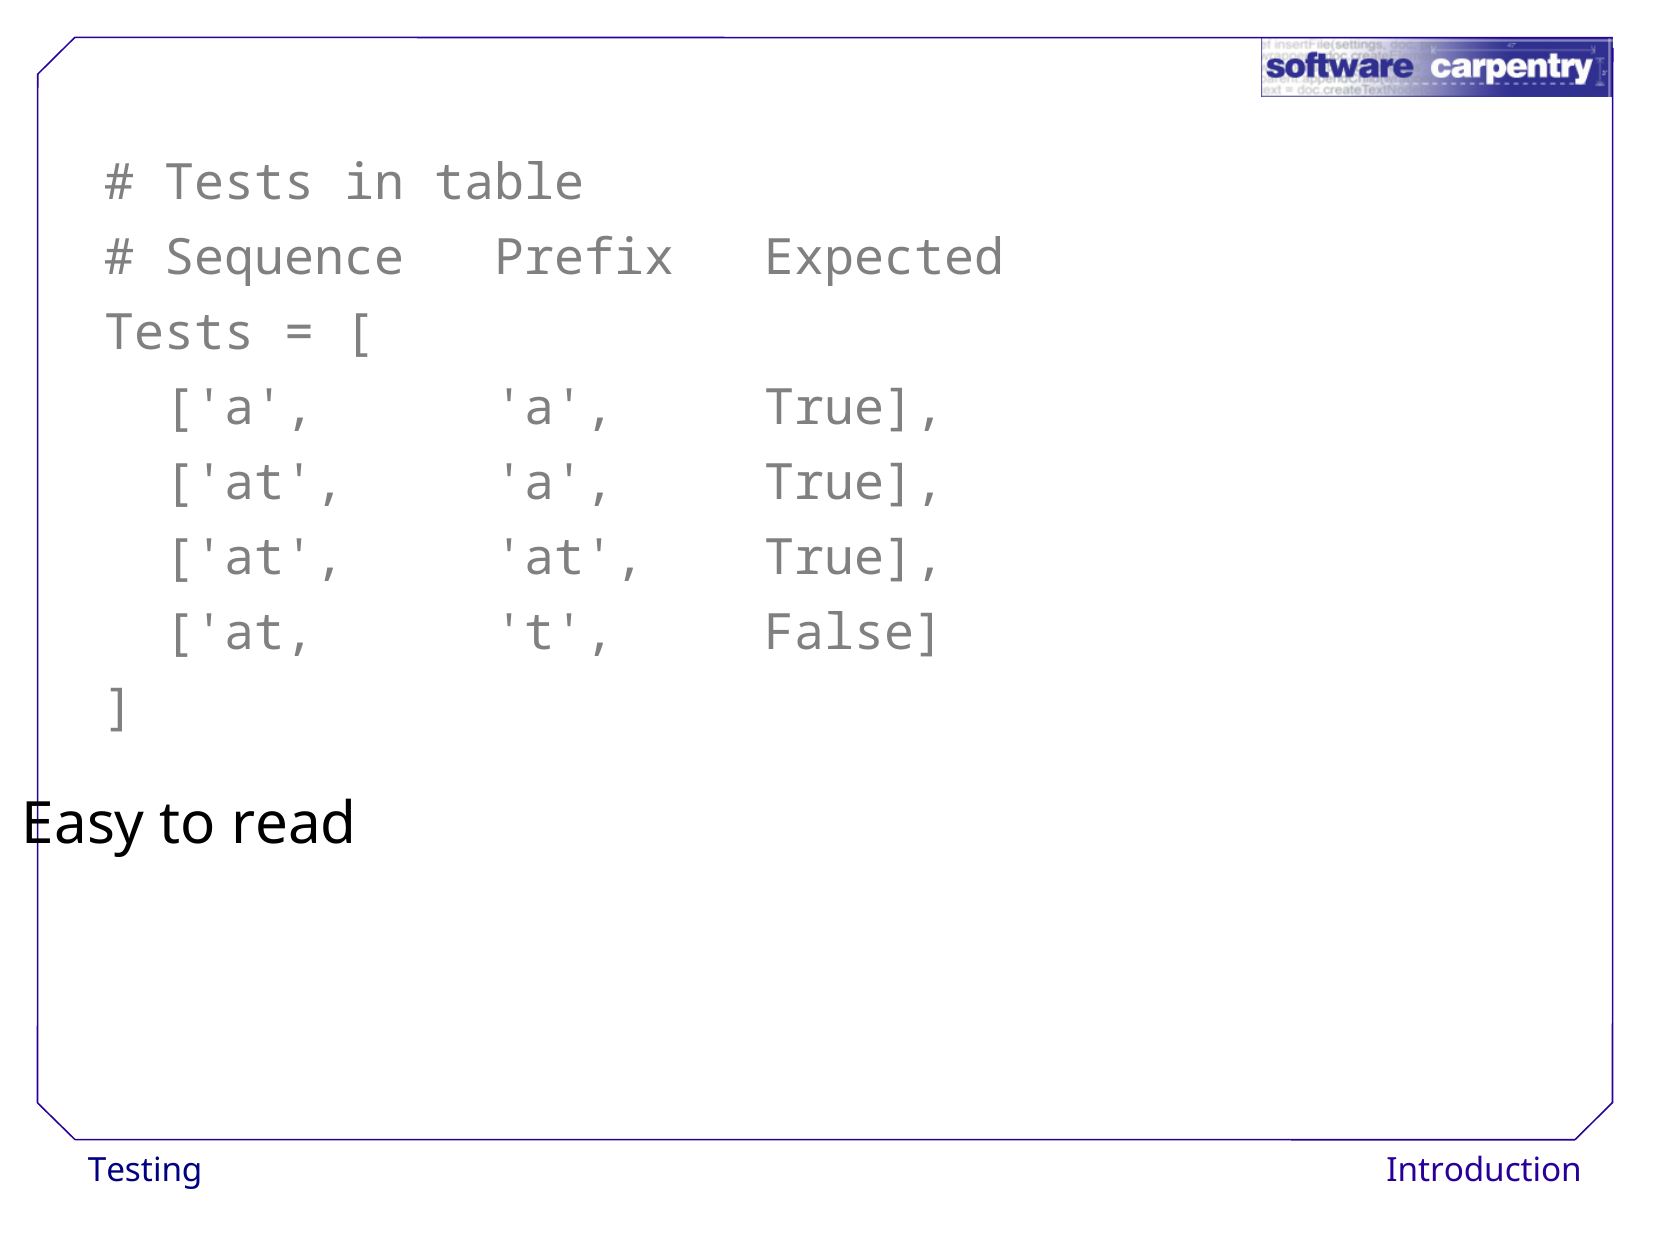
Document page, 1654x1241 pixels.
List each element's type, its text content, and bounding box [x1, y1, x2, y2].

text_box Easy to read [7, 742, 522, 864]
picture [1261, 39, 1613, 97]
text_box # Tests in table # Sequence Prefix Expected Tests = [ ['a', 'a', True], ['at', 'a', True], ['at', 'at', True], ['at, 't', False] ] [89, 126, 1512, 762]
